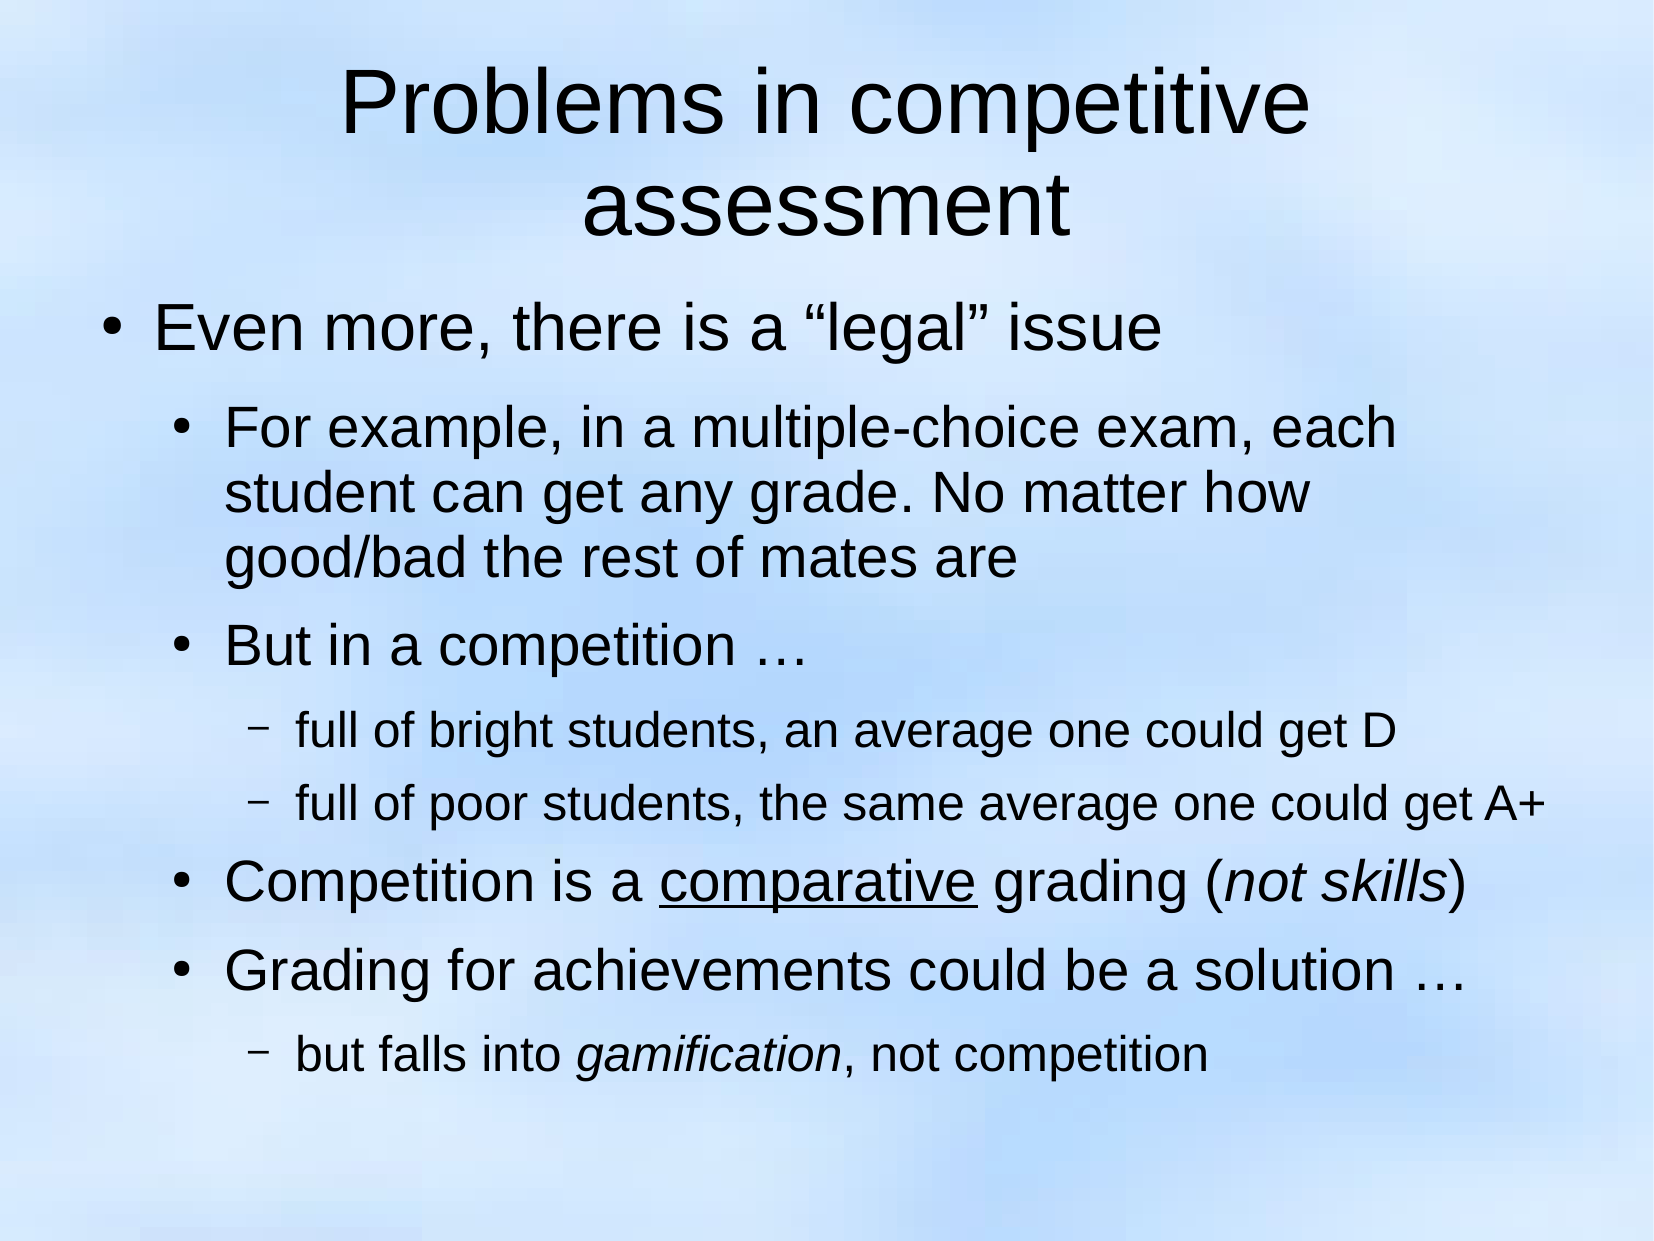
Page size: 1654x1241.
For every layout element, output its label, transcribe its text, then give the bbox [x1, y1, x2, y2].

list Even more, there is a “legal” issue For example, in a multiple-choice exam, each student can get any grade. No matter how good/bad the rest of mates are But in a competition … full of bright students, an average one could get D full of poor students, the same average one could get A+ Competition is a comparative grading (not skills) Grading for achievements could be a solution … but falls into gamification, not competition [82, 290, 1571, 1109]
picture [0, 0, 1654, 1241]
title Problems in competitive assessment [82, 49, 1571, 257]
